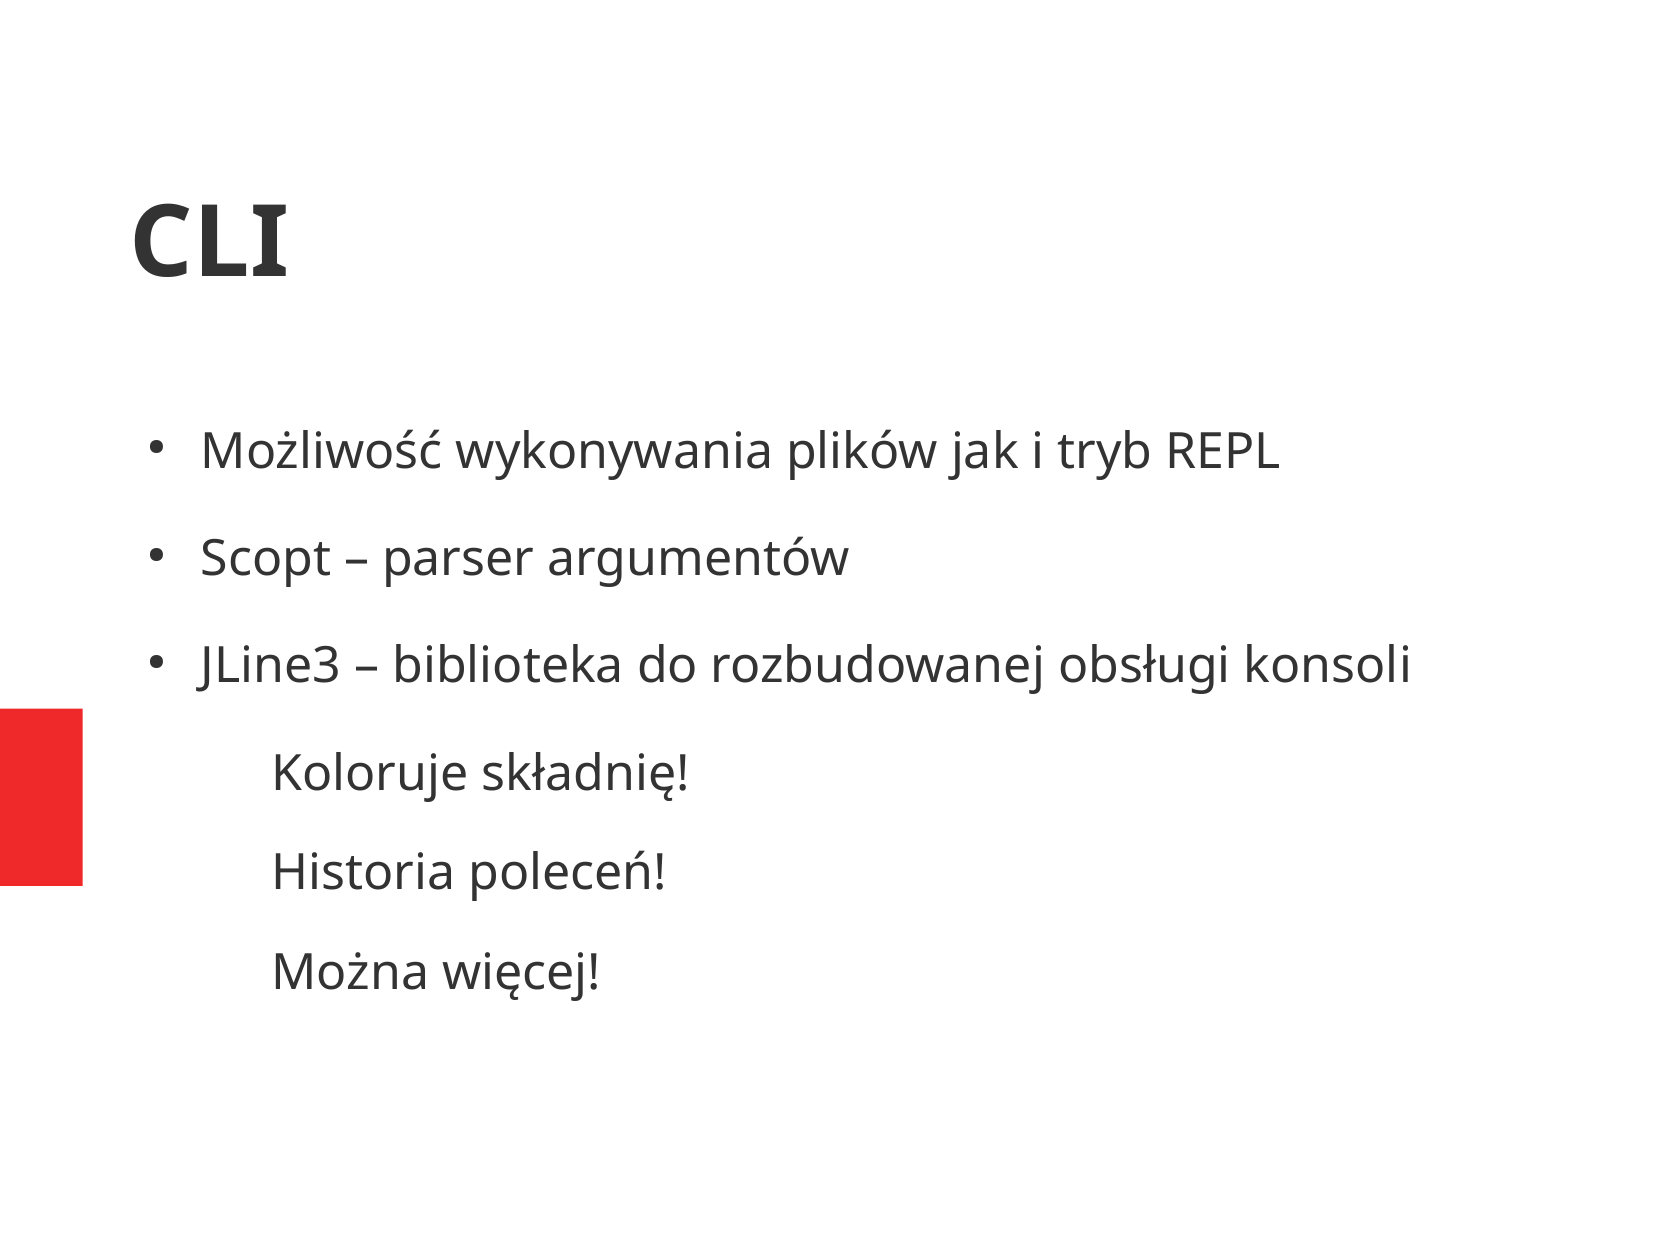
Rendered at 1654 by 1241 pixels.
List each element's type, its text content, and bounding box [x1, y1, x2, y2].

title CLI [129, 119, 1536, 356]
list Możliwość wykonywania plików jak i tryb REPL Scopt – parser argumentów JLine3 – biblioteka do rozbudowanej obsługi konsoli Koloruje składnię! Historia poleceń! Można więcej! [129, 414, 1536, 1134]
